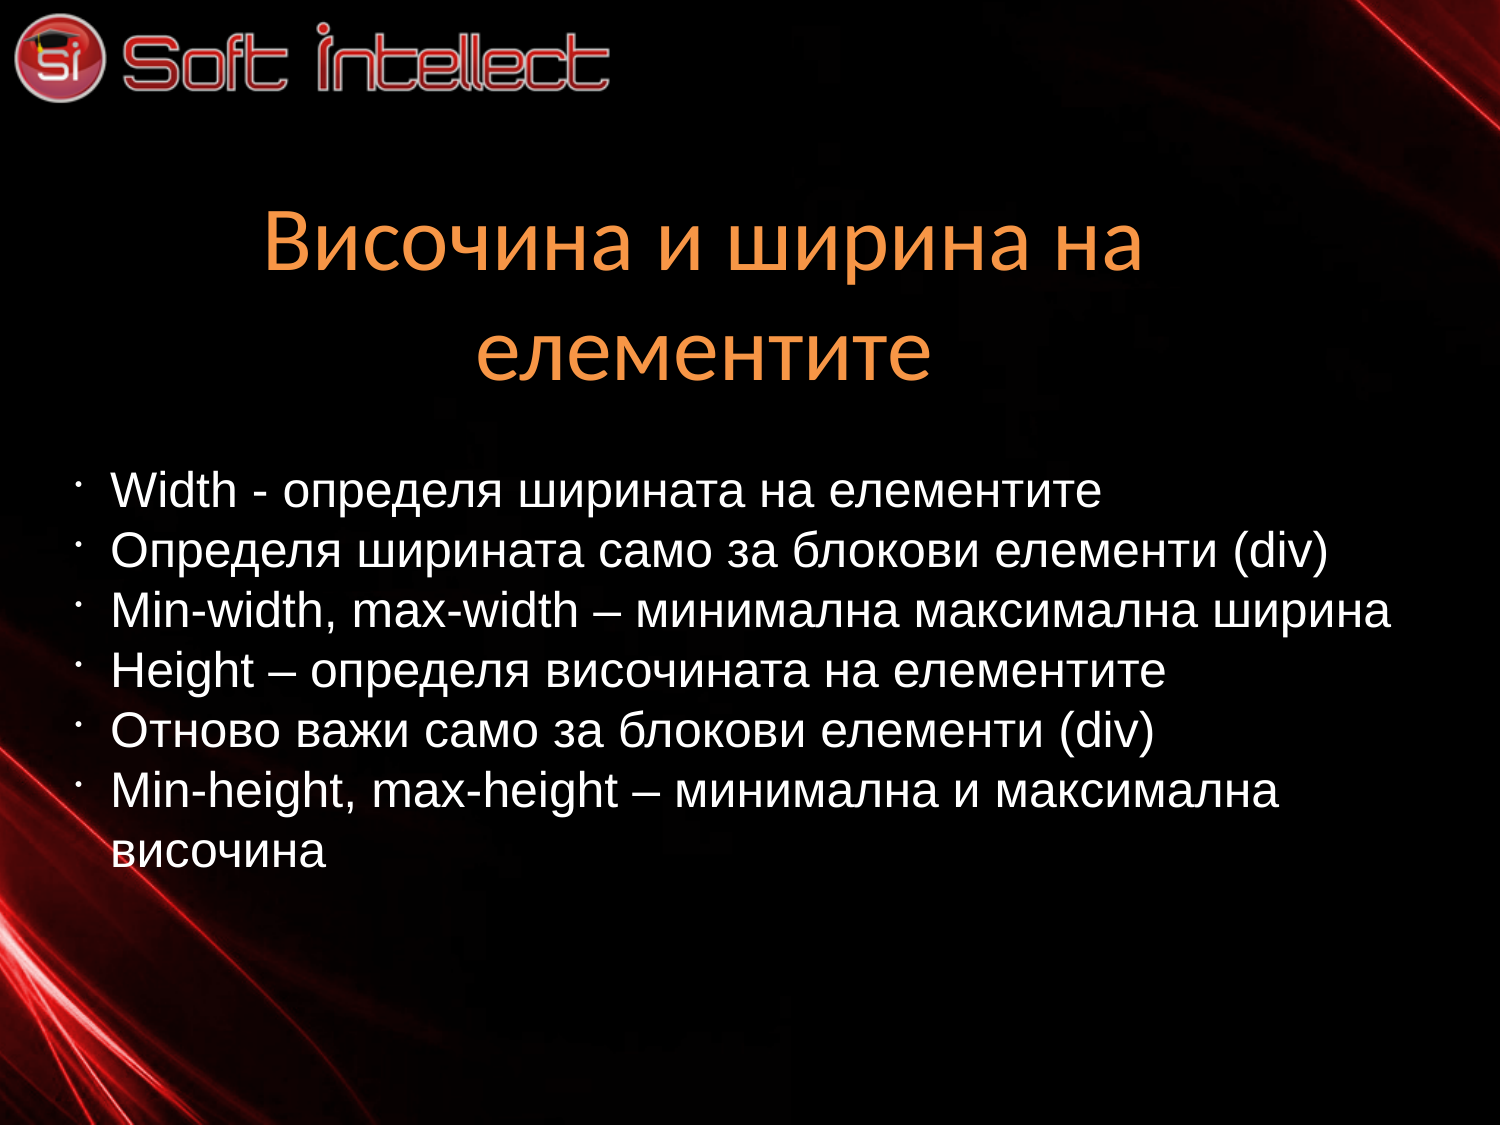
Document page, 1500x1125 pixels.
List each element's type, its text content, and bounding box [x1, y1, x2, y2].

text_box Width - определя ширината на елементите Определя ширината само за блокови елементи (div) Min-width, max-width – минимална максимална ширина Height – определя височината на елементите Отново важи само за блокови елементи (div) Min-height, max-height – минимална и максимална височина [60, 450, 1411, 781]
text_box Височина и ширина на елементите [29, 195, 1380, 383]
picture [0, 0, 1500, 1125]
